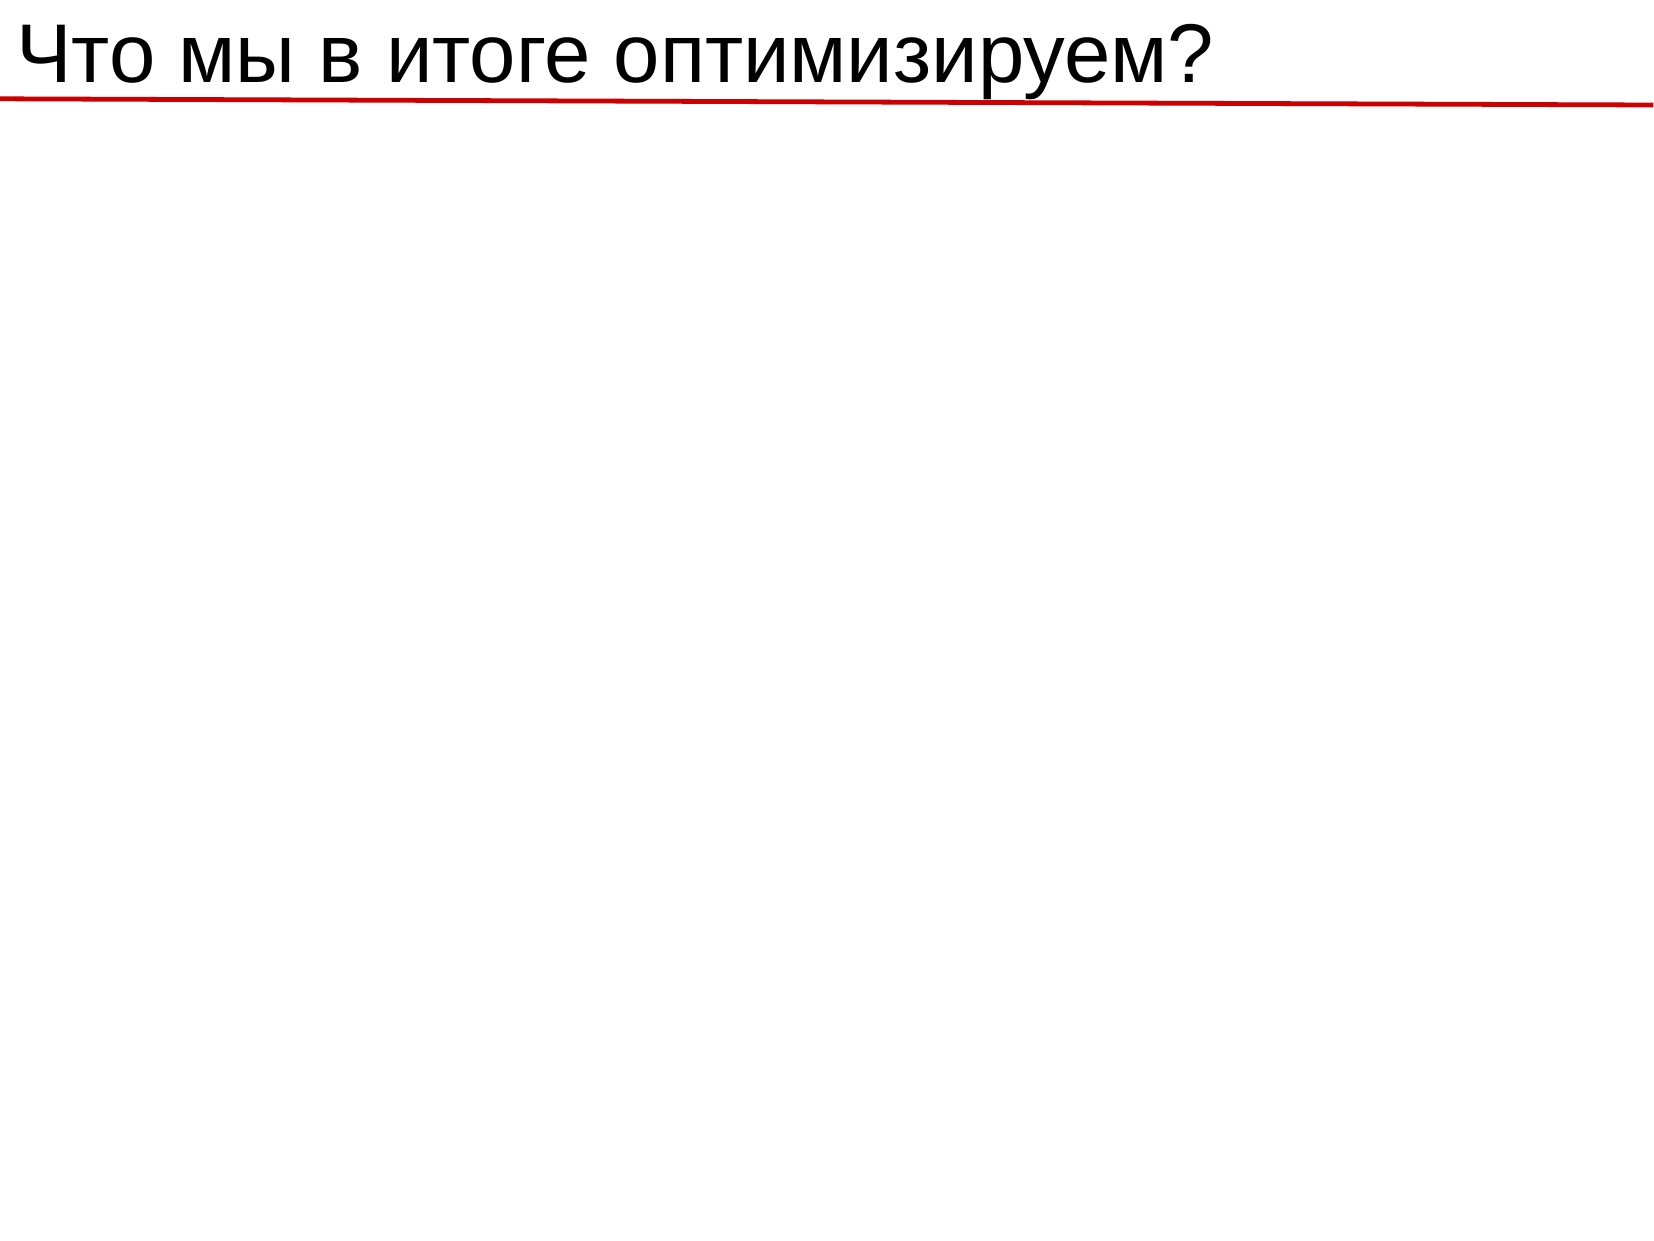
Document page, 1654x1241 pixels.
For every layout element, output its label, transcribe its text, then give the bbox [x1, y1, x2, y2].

text_box Что мы в итоге оптимизируем? [1, 0, 1231, 108]
